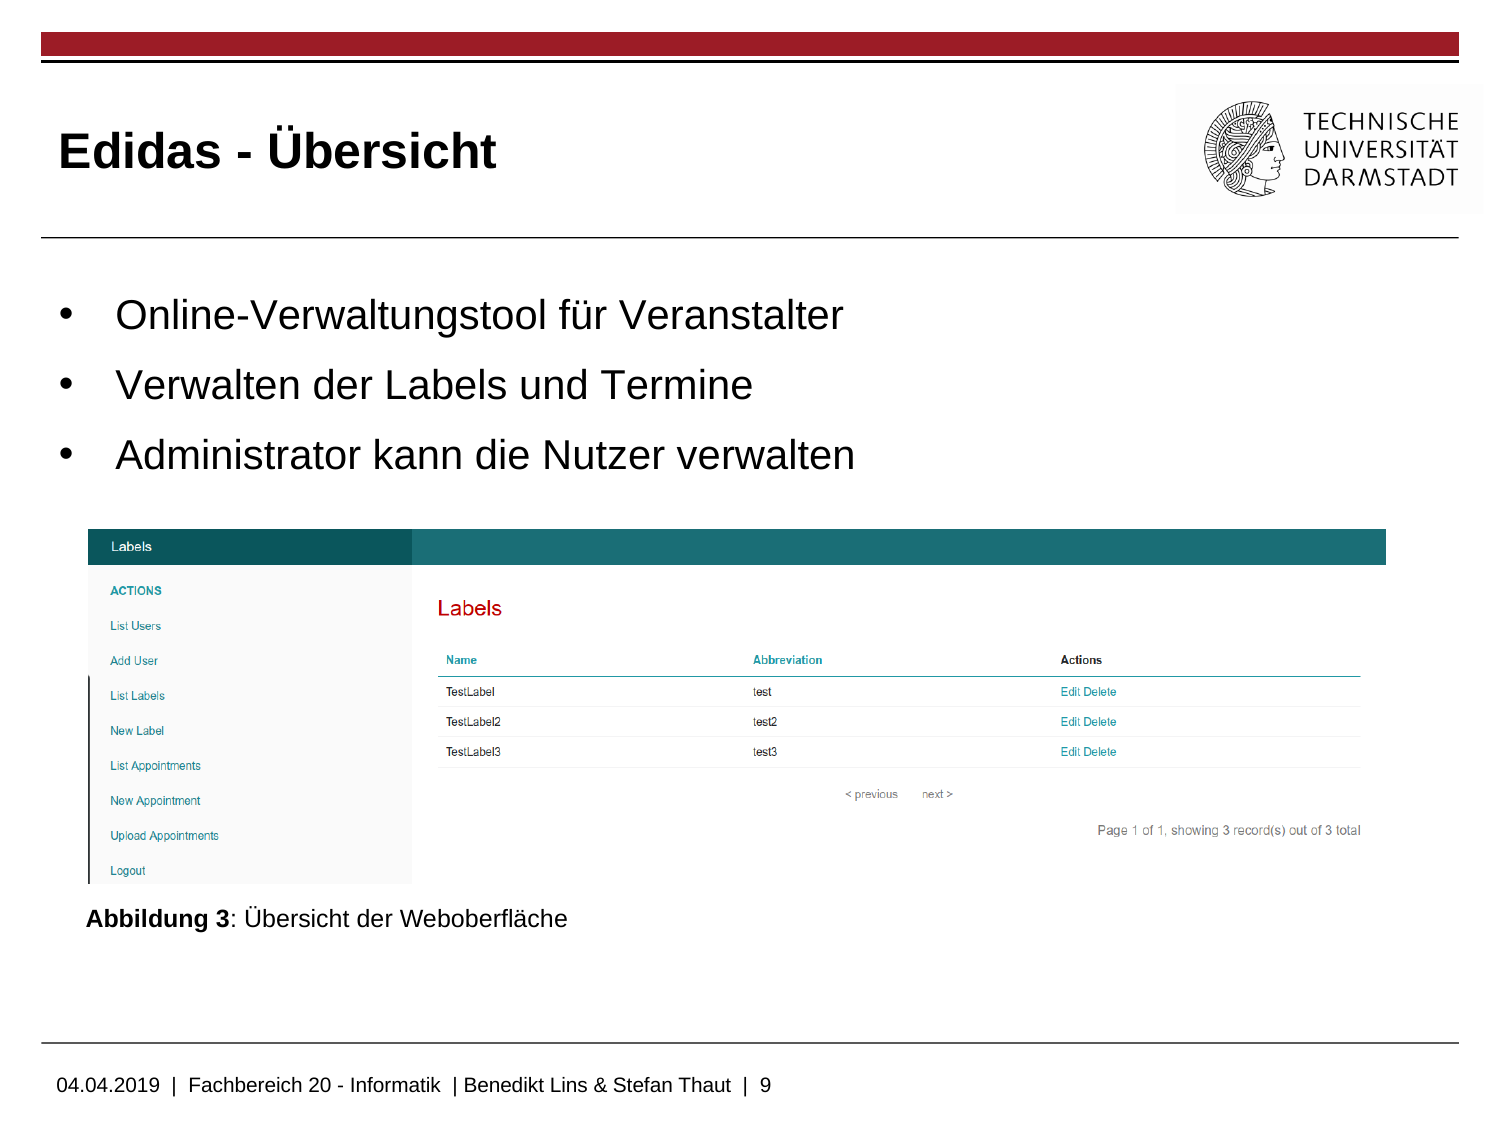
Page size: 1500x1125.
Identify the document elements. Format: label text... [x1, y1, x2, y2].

list Online-Verwaltungstool für Veranstalter Verwalten der Labels und Termine Administrator kann die Nutzer verwalten [59, 265, 1179, 1001]
picture [88, 529, 1386, 884]
picture [1175, 84, 1484, 214]
text_box Abbildung 3: Übersicht der Weboberfläche [70, 897, 1252, 941]
title Edidas - Übersicht [58, 80, 1149, 218]
